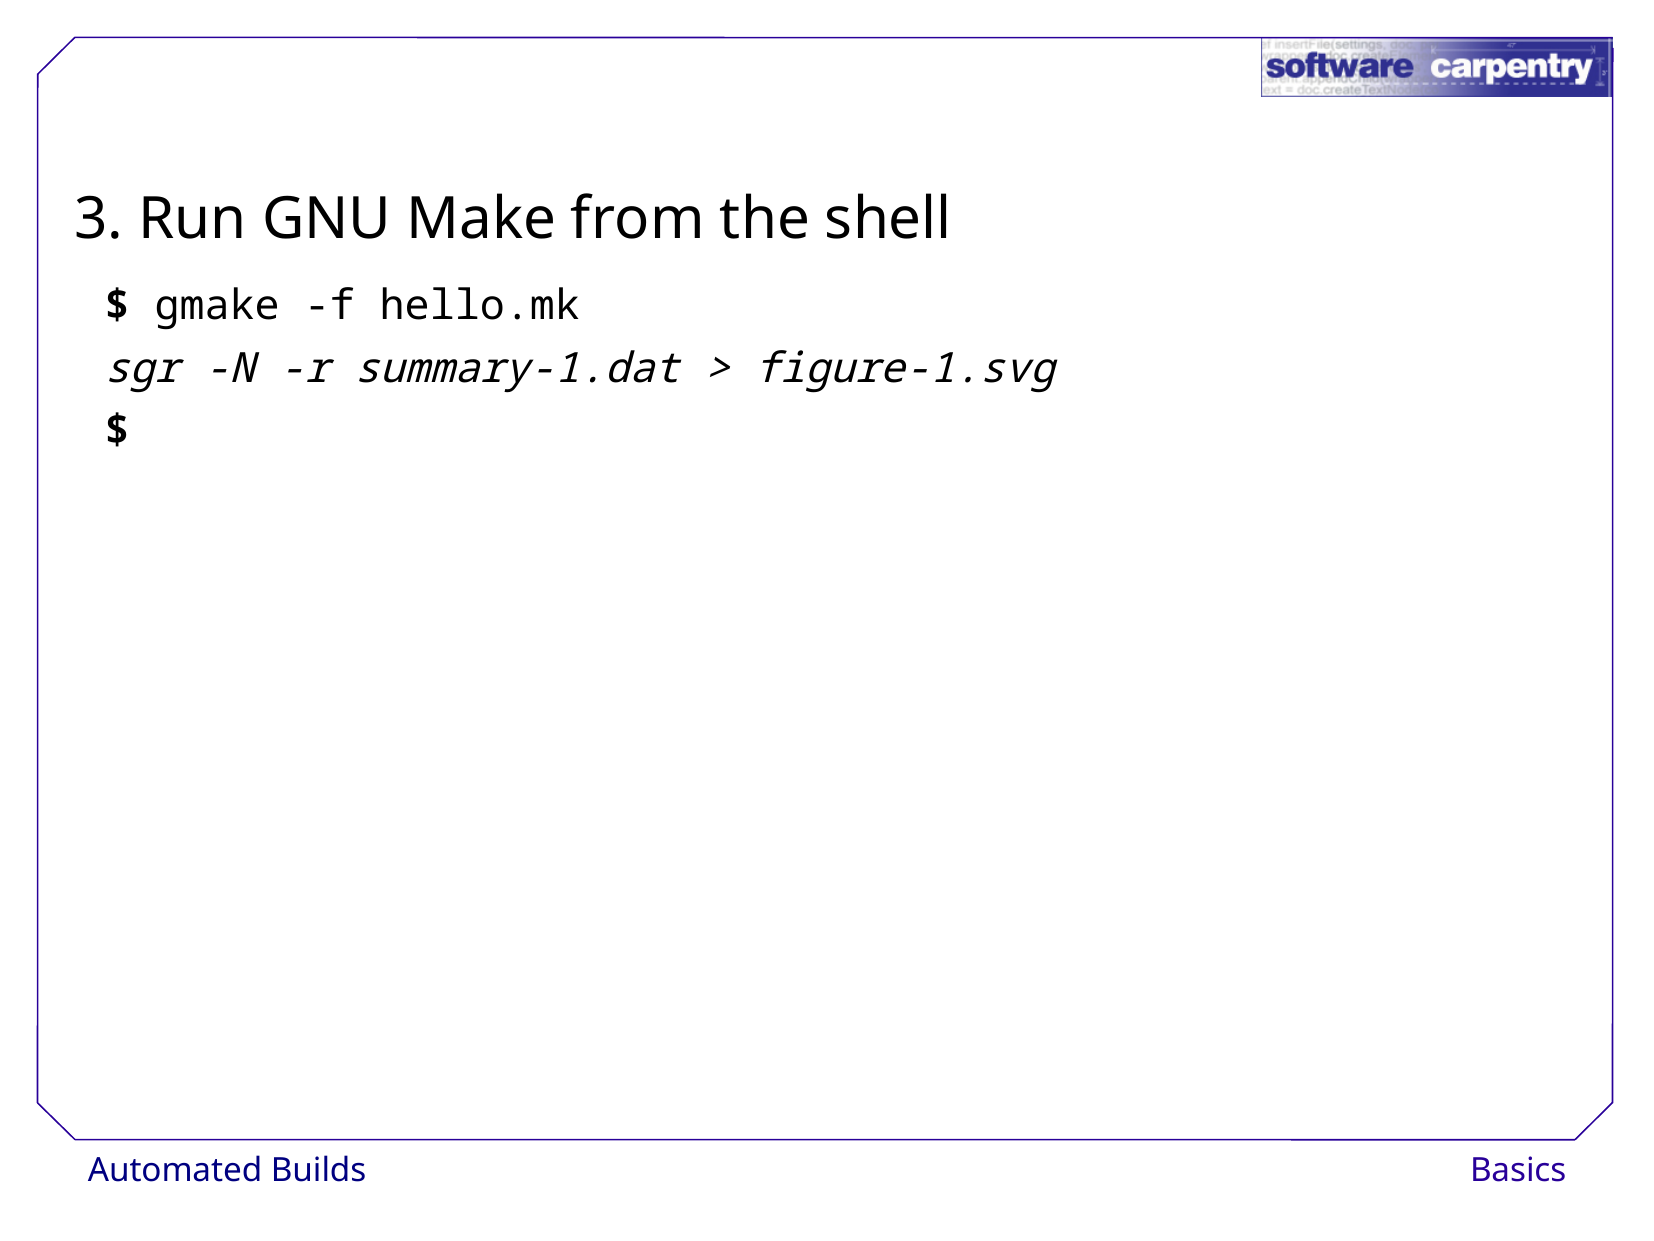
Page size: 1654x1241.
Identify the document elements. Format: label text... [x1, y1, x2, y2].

text_box 3. Run GNU Make from the shell [59, 138, 1117, 259]
text_box $ gmake -f hello.mk sgr -N -r summary-1.dat > figure-1.svg $ [89, 258, 1512, 476]
picture [1261, 39, 1613, 97]
